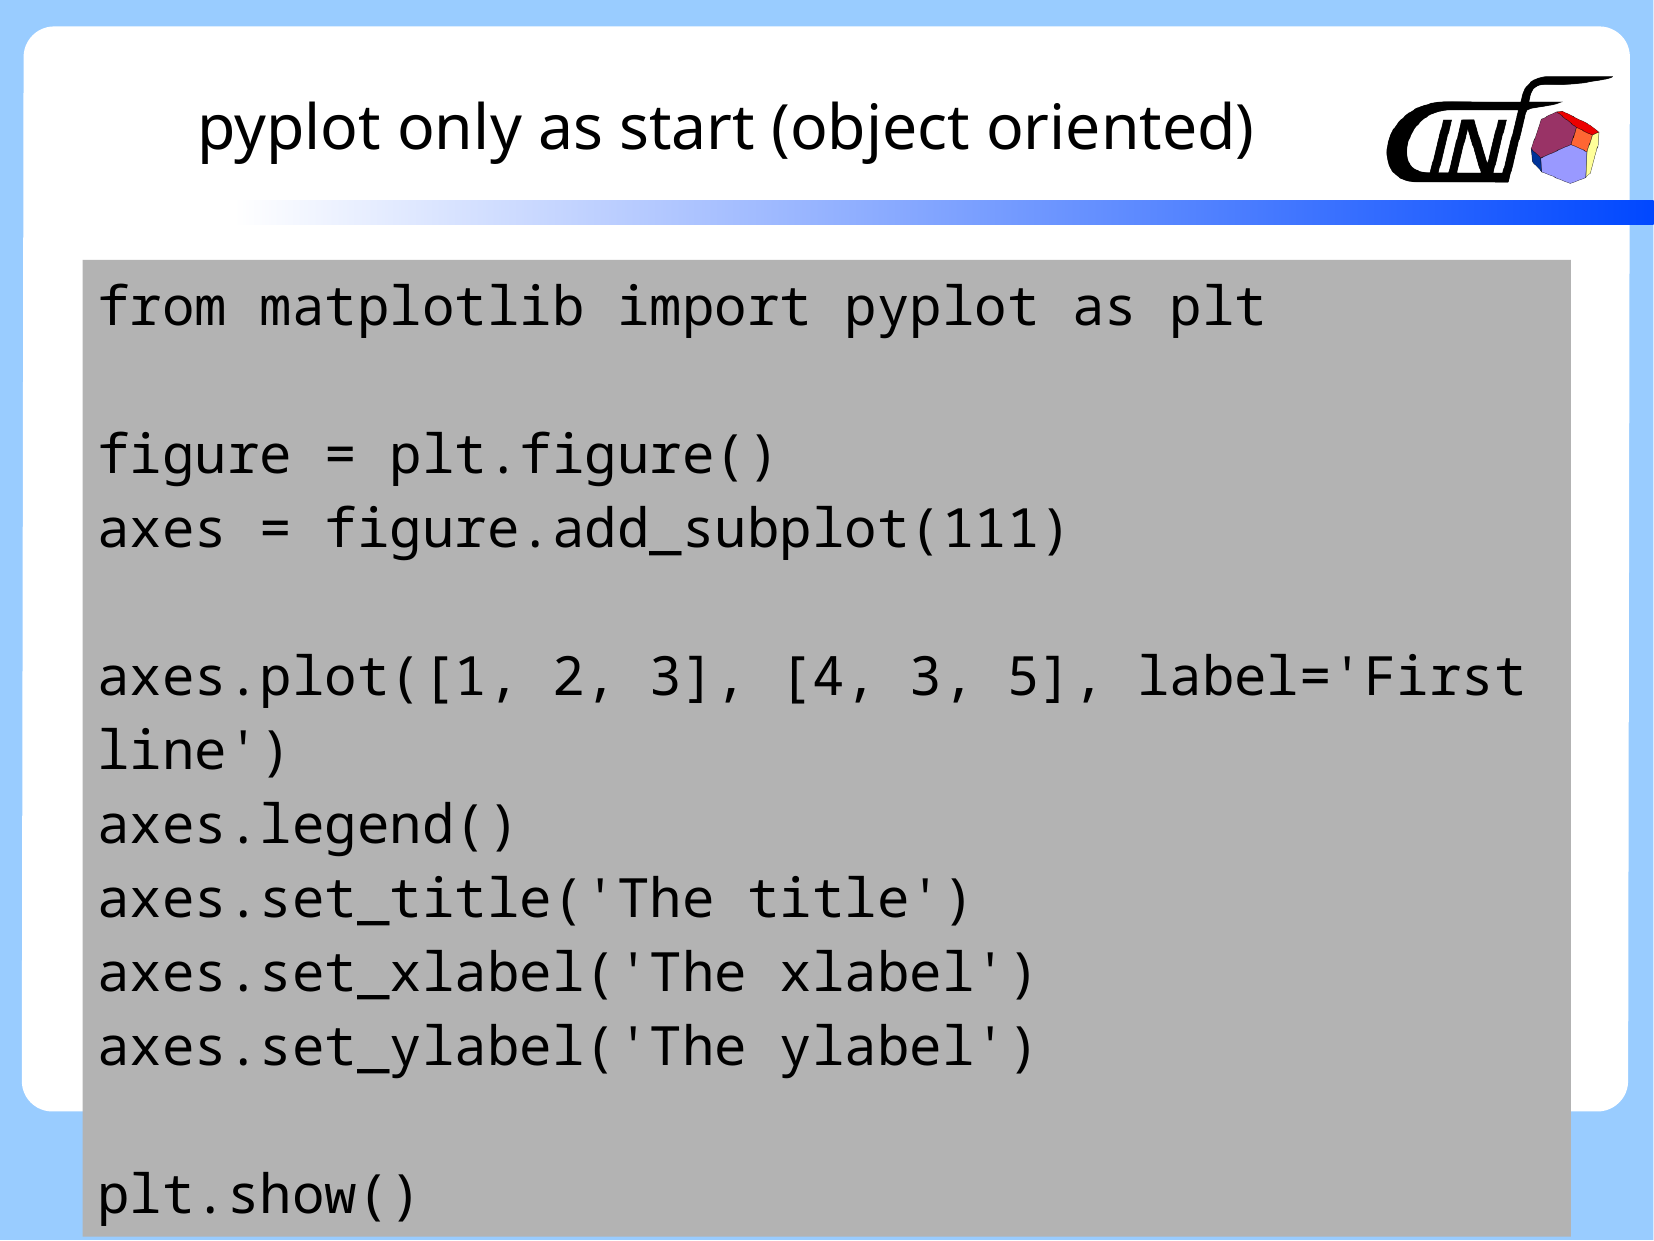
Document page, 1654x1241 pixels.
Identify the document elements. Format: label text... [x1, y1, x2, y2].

text_box from matplotlib import pyplot as plt figure = plt.figure() axes = figure.add_subplot(111) axes.plot([1, 2, 3], [4, 3, 5], label='First line') axes.legend() axes.set_title('The title') axes.set_xlabel('The xlabel') axes.set_ylabel('The ylabel') plt.show() [82, 259, 1571, 929]
title pyplot only as start (object oriented) [82, 49, 1371, 201]
picture [1386, 76, 1613, 184]
